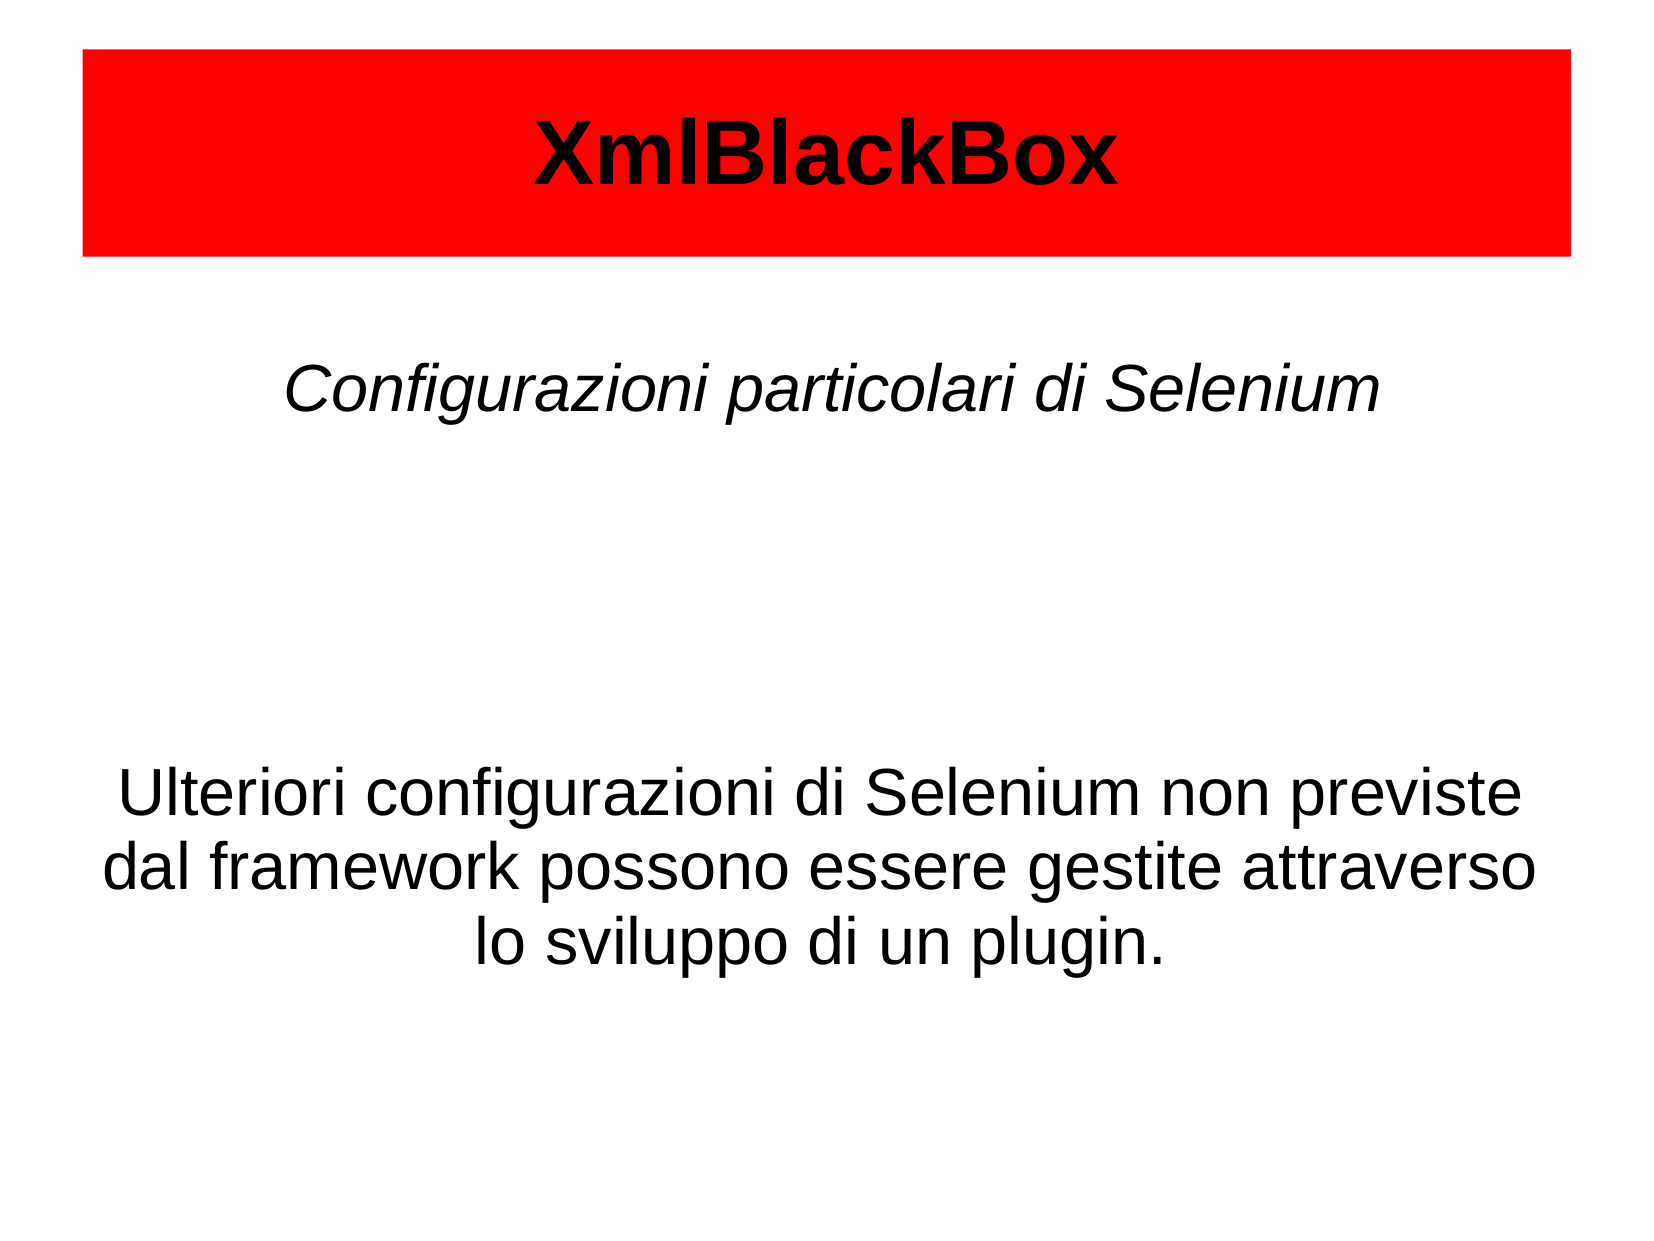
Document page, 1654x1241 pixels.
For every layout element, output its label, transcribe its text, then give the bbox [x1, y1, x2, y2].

subtitle Ulteriori configurazioni di Selenium non previste dal framework possono essere gestite attraverso lo sviluppo di un plugin. [76, 581, 1565, 1152]
text_box Configurazioni particolari di Selenium [88, 295, 1577, 482]
title XmlBlackBox [82, 49, 1571, 257]
